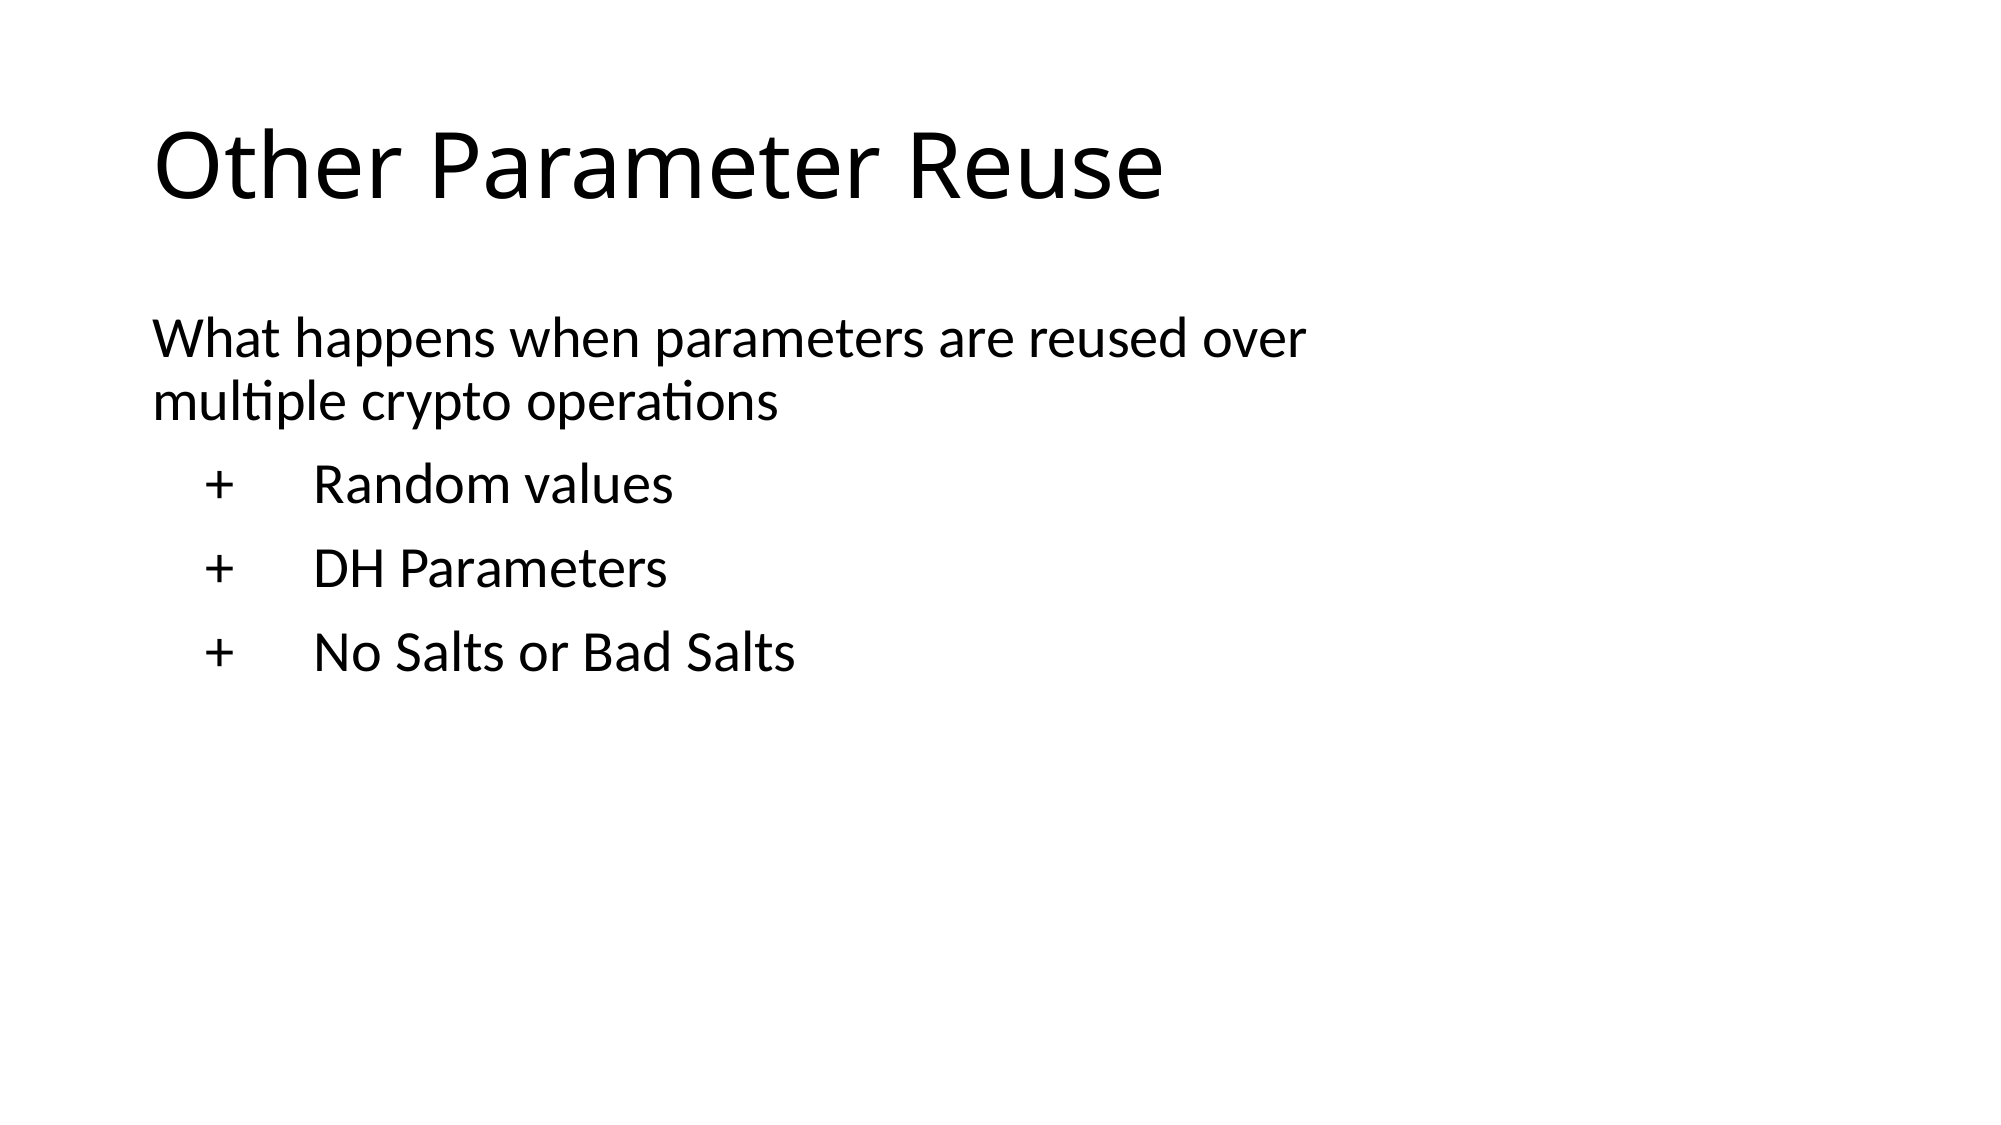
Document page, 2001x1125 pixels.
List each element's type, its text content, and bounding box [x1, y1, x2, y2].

title Other Parameter Reuse [137, 59, 1863, 278]
list What happens when parameters are reused over multiple crypto operations + Random values + DH Parameters + No Salts or Bad Salts [137, 299, 1863, 1014]
